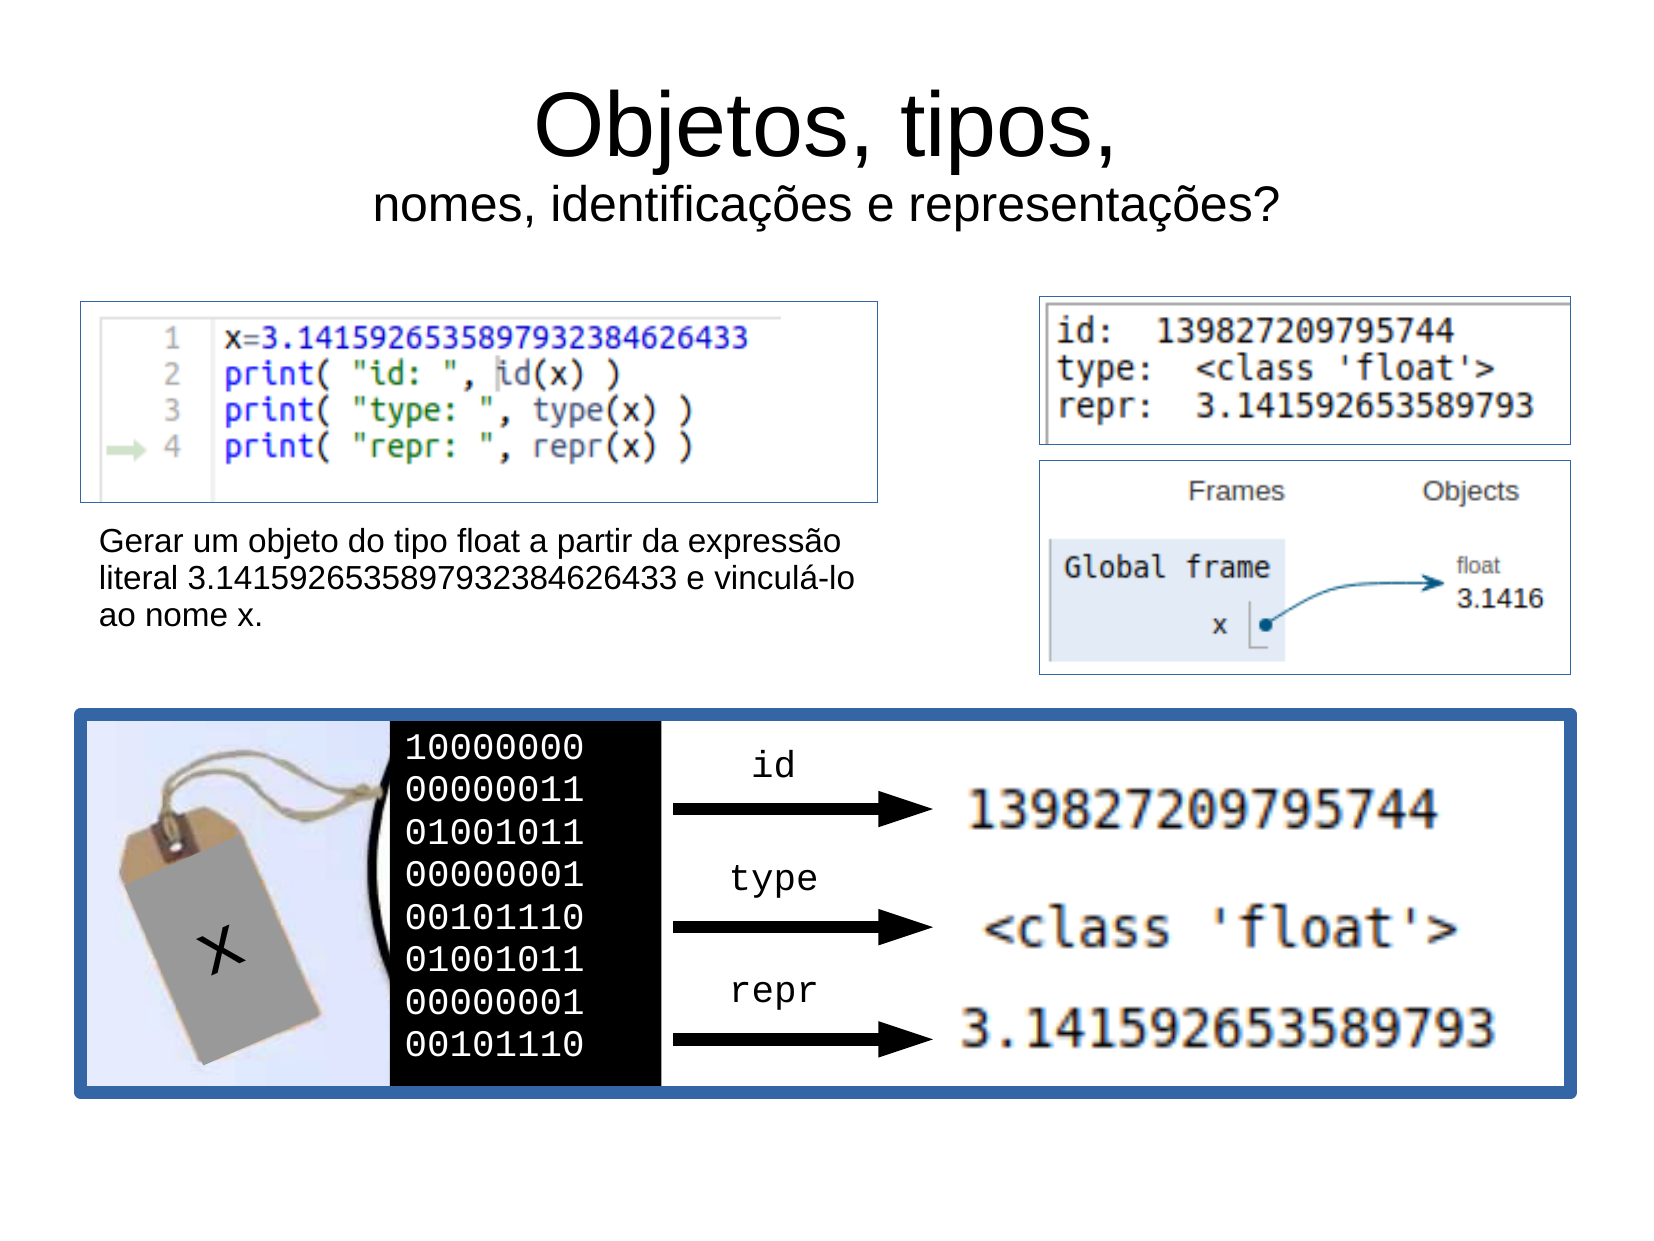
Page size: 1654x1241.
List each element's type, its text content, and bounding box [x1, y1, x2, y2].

picture [1039, 460, 1571, 675]
text_box x [124, 834, 319, 1066]
text_box 10000000 00000011 01001011 00000001 00101110 01001011 00000001 00101110 [389, 721, 662, 1086]
text_box id [732, 721, 815, 815]
text_box type [732, 832, 815, 928]
picture [80, 301, 878, 503]
title Objetos, tipos, nomes, identificações e representações? [82, 49, 1571, 257]
text_box Gerar um objeto do tipo float a partir da expressão literal 3.1415926535897932384626433 e vinculá-lo ao nome x. [84, 515, 886, 641]
text_box repr [732, 944, 816, 1040]
picture [944, 891, 1503, 957]
picture [1039, 296, 1571, 445]
text_box type [802, 881, 815, 888]
picture [87, 721, 389, 1086]
picture [944, 998, 1548, 1086]
picture [944, 779, 1524, 839]
